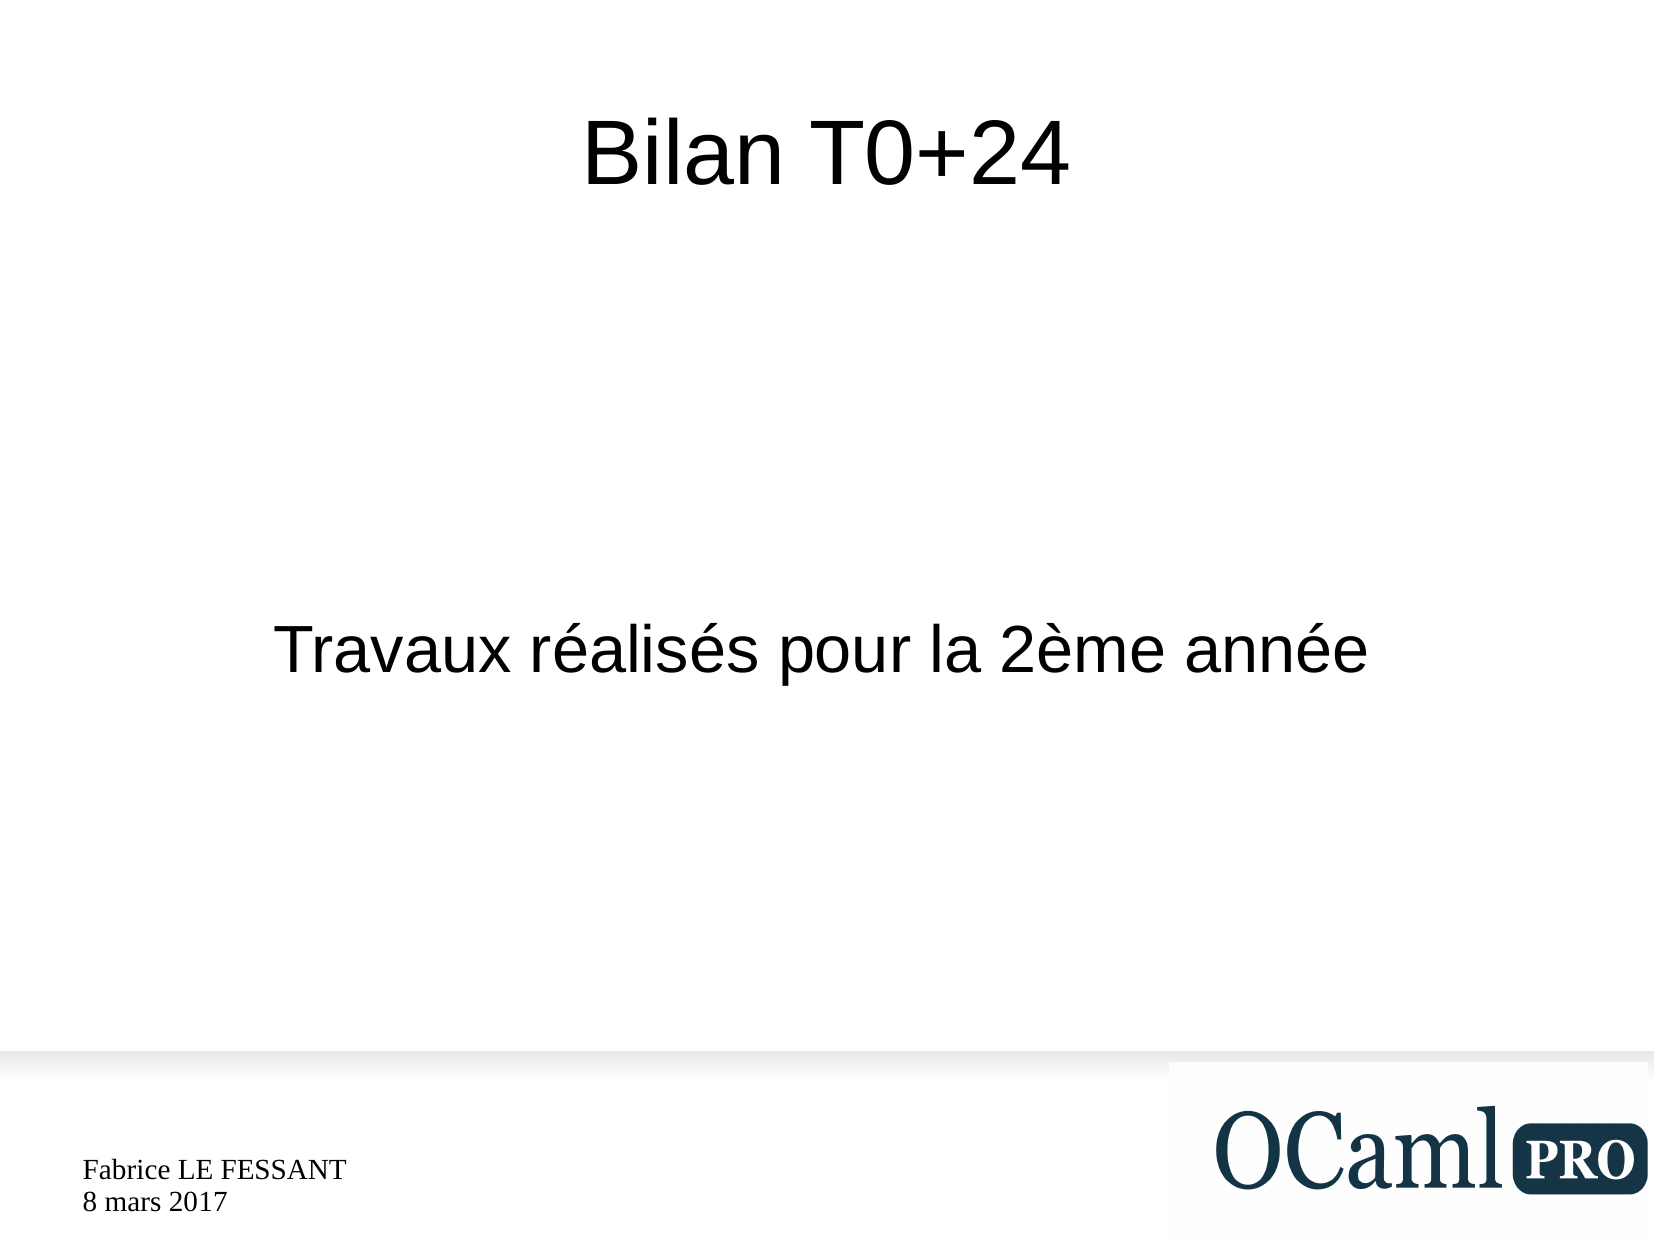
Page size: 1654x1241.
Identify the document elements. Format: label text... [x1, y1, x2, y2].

title Bilan T0+24 [82, 49, 1571, 257]
subtitle Travaux réalisés pour la 2ème année [82, 290, 1538, 1010]
picture [1169, 1062, 1648, 1240]
